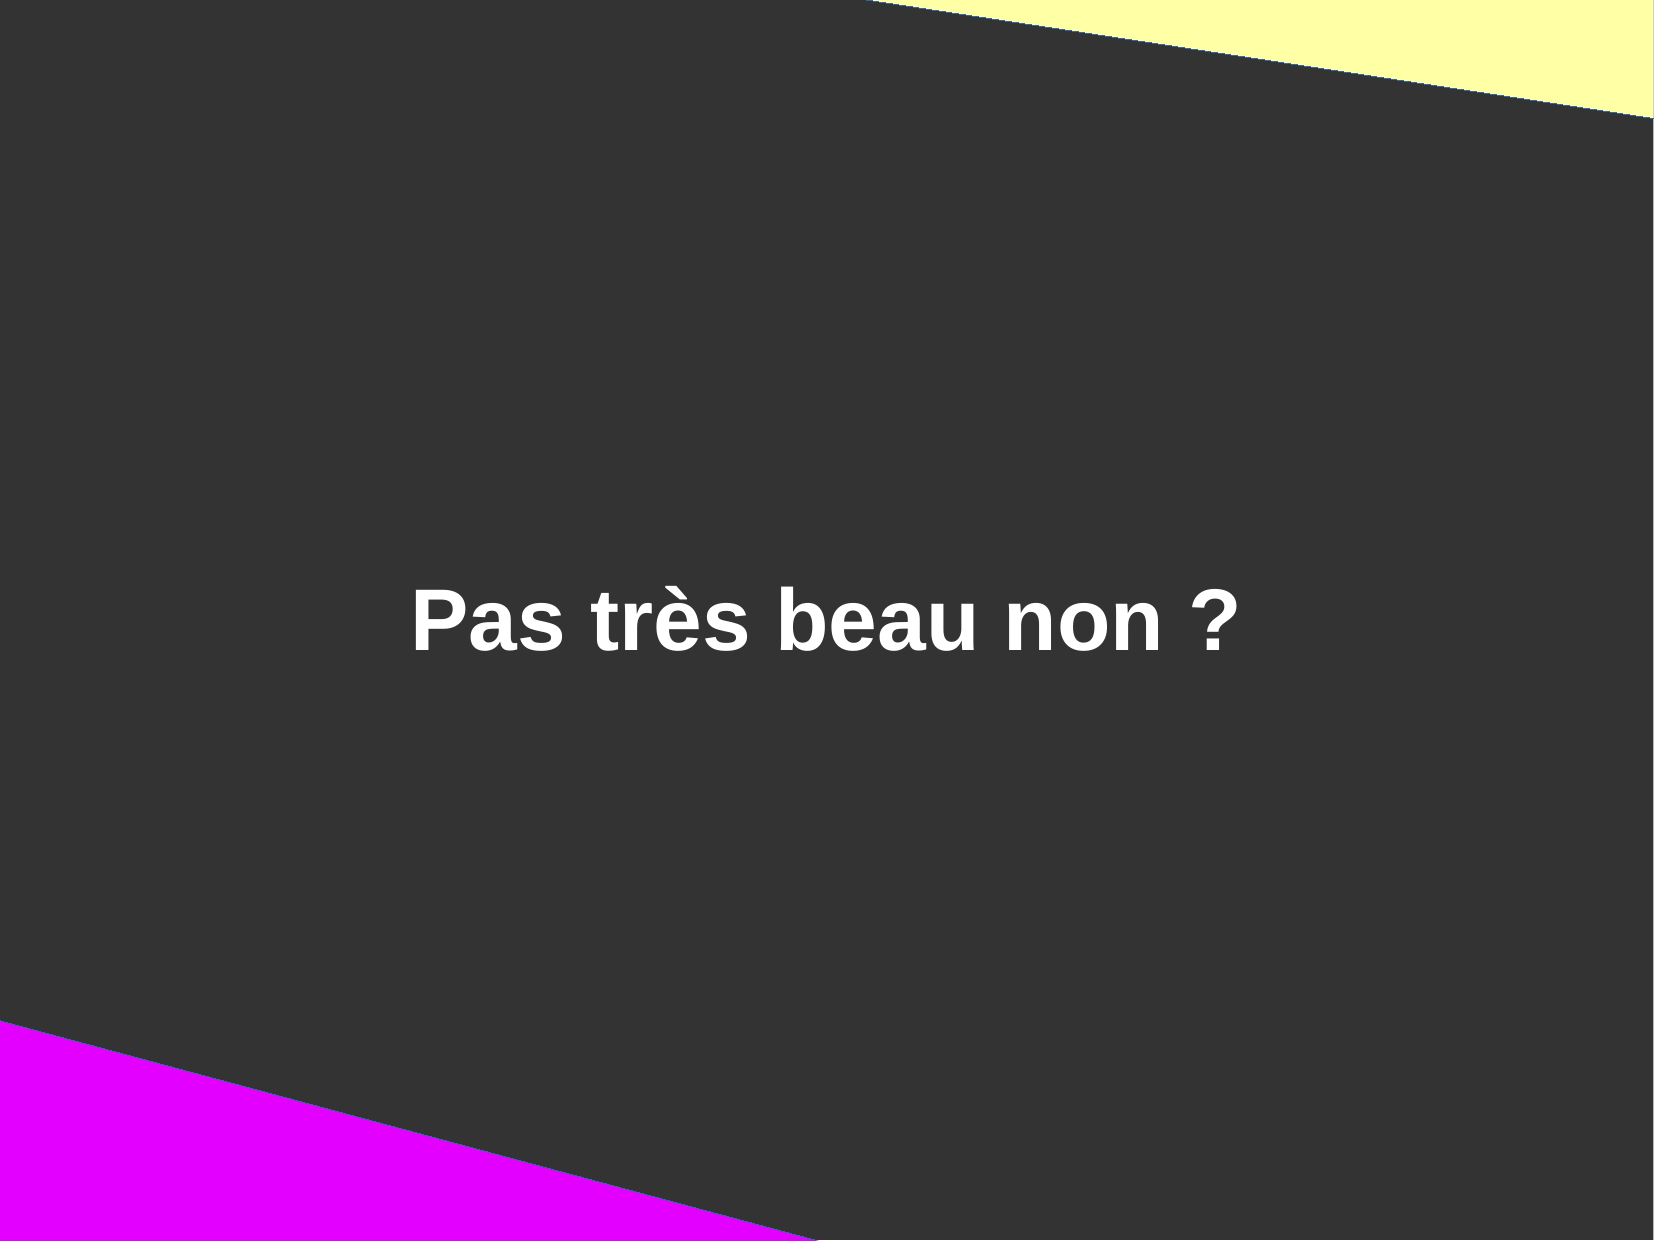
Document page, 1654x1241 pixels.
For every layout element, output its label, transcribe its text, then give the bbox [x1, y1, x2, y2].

title Pas très beau non ? [31, 571, 1622, 702]
text_box [0, 1020, 819, 1241]
text_box [866, 0, 1654, 119]
